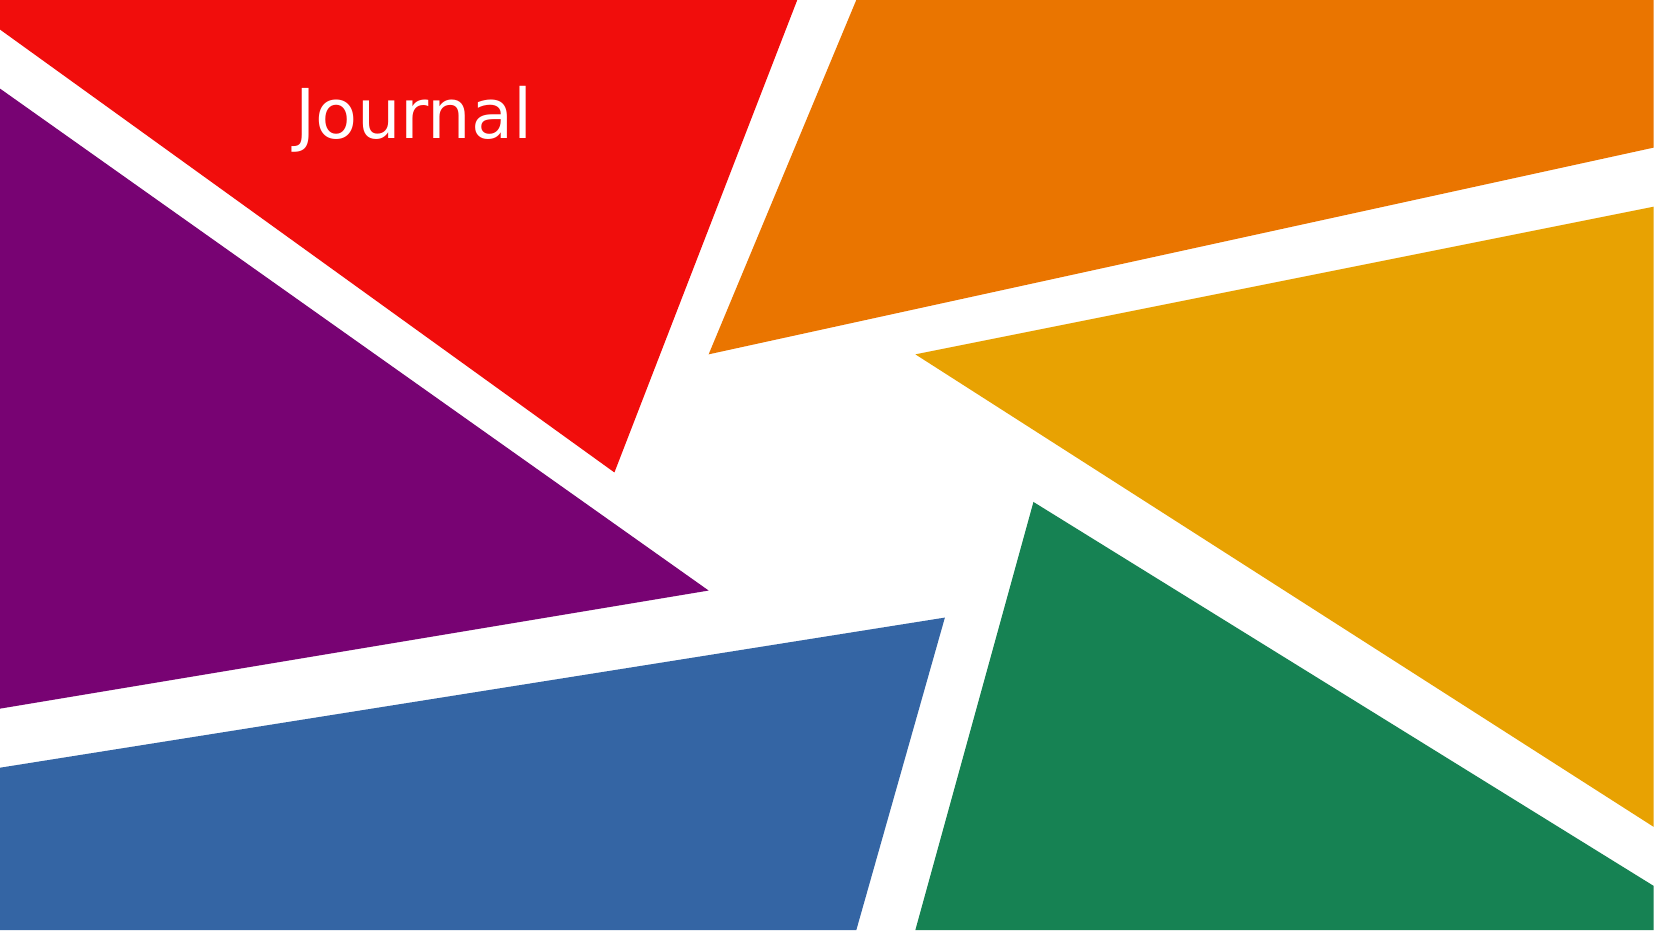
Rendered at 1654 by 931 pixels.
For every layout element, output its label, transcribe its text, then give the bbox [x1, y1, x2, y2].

title Journal [82, 37, 746, 193]
